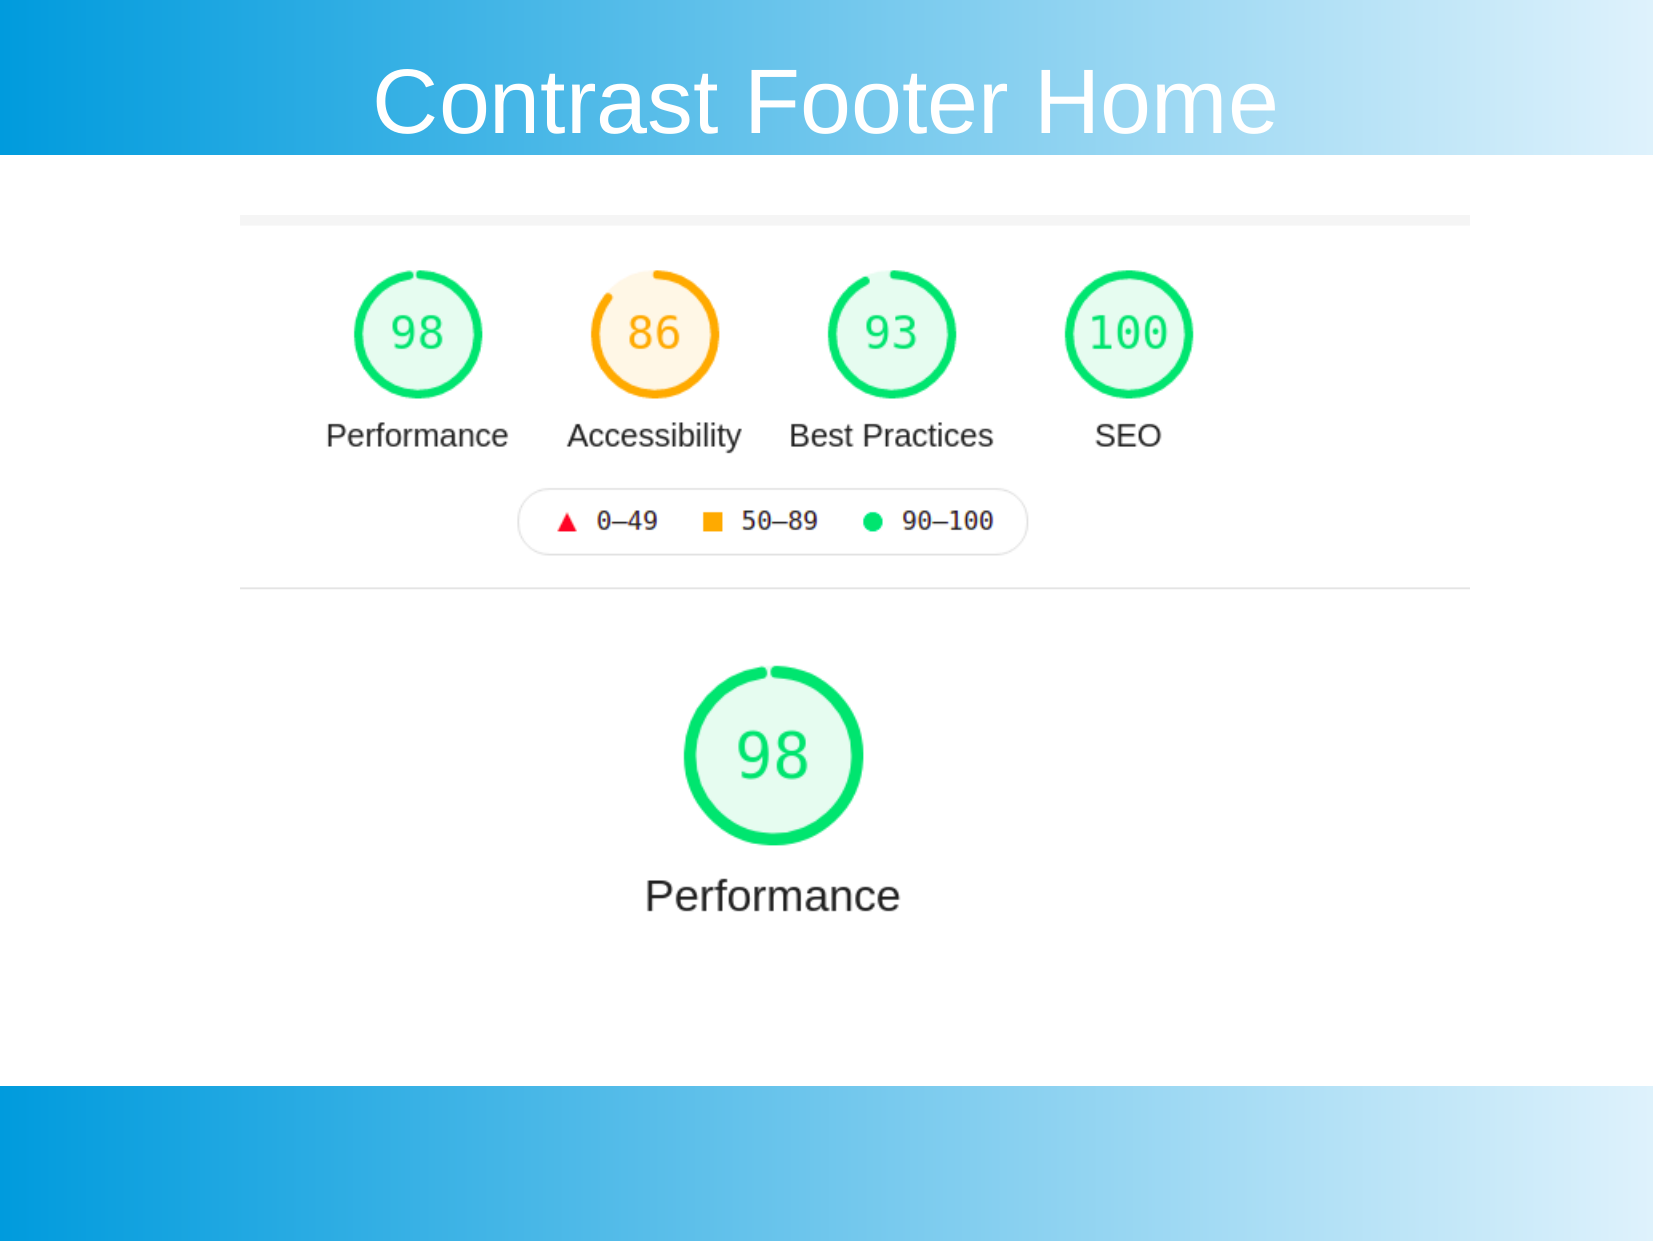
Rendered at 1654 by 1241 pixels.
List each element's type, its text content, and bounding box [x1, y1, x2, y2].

picture [240, 215, 1470, 931]
title Contrast Footer Home [82, 49, 1571, 155]
